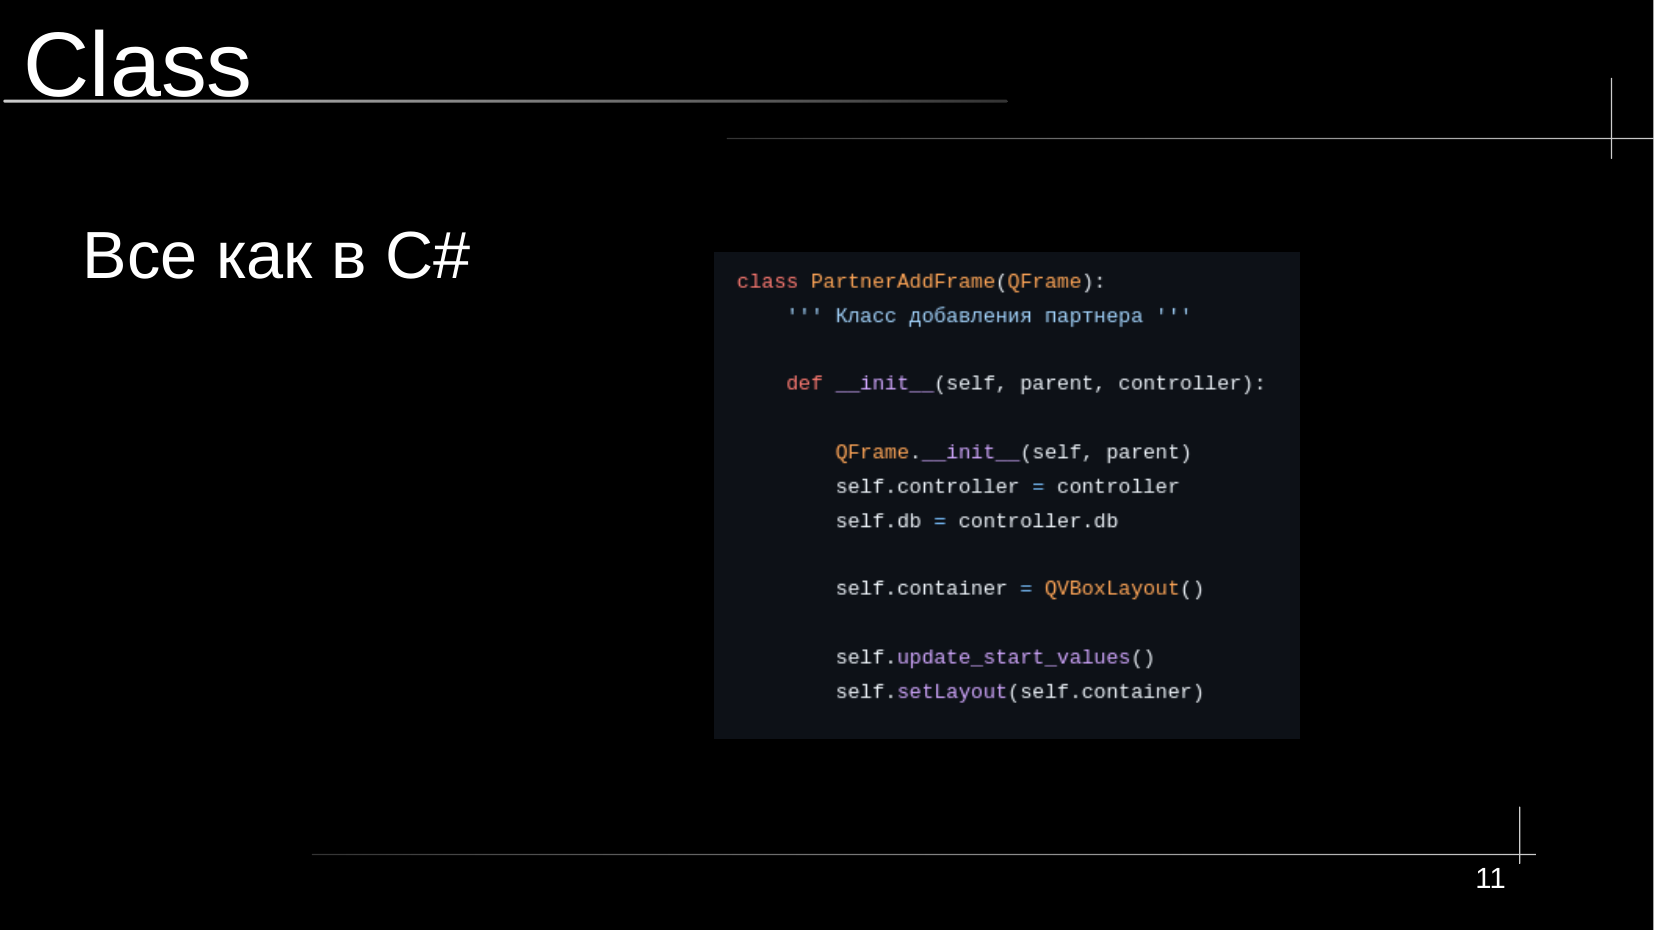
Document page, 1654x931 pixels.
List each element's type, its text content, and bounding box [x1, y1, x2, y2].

list Все как в C# [82, 217, 621, 325]
title Class [23, 11, 1589, 119]
picture [714, 252, 1300, 739]
